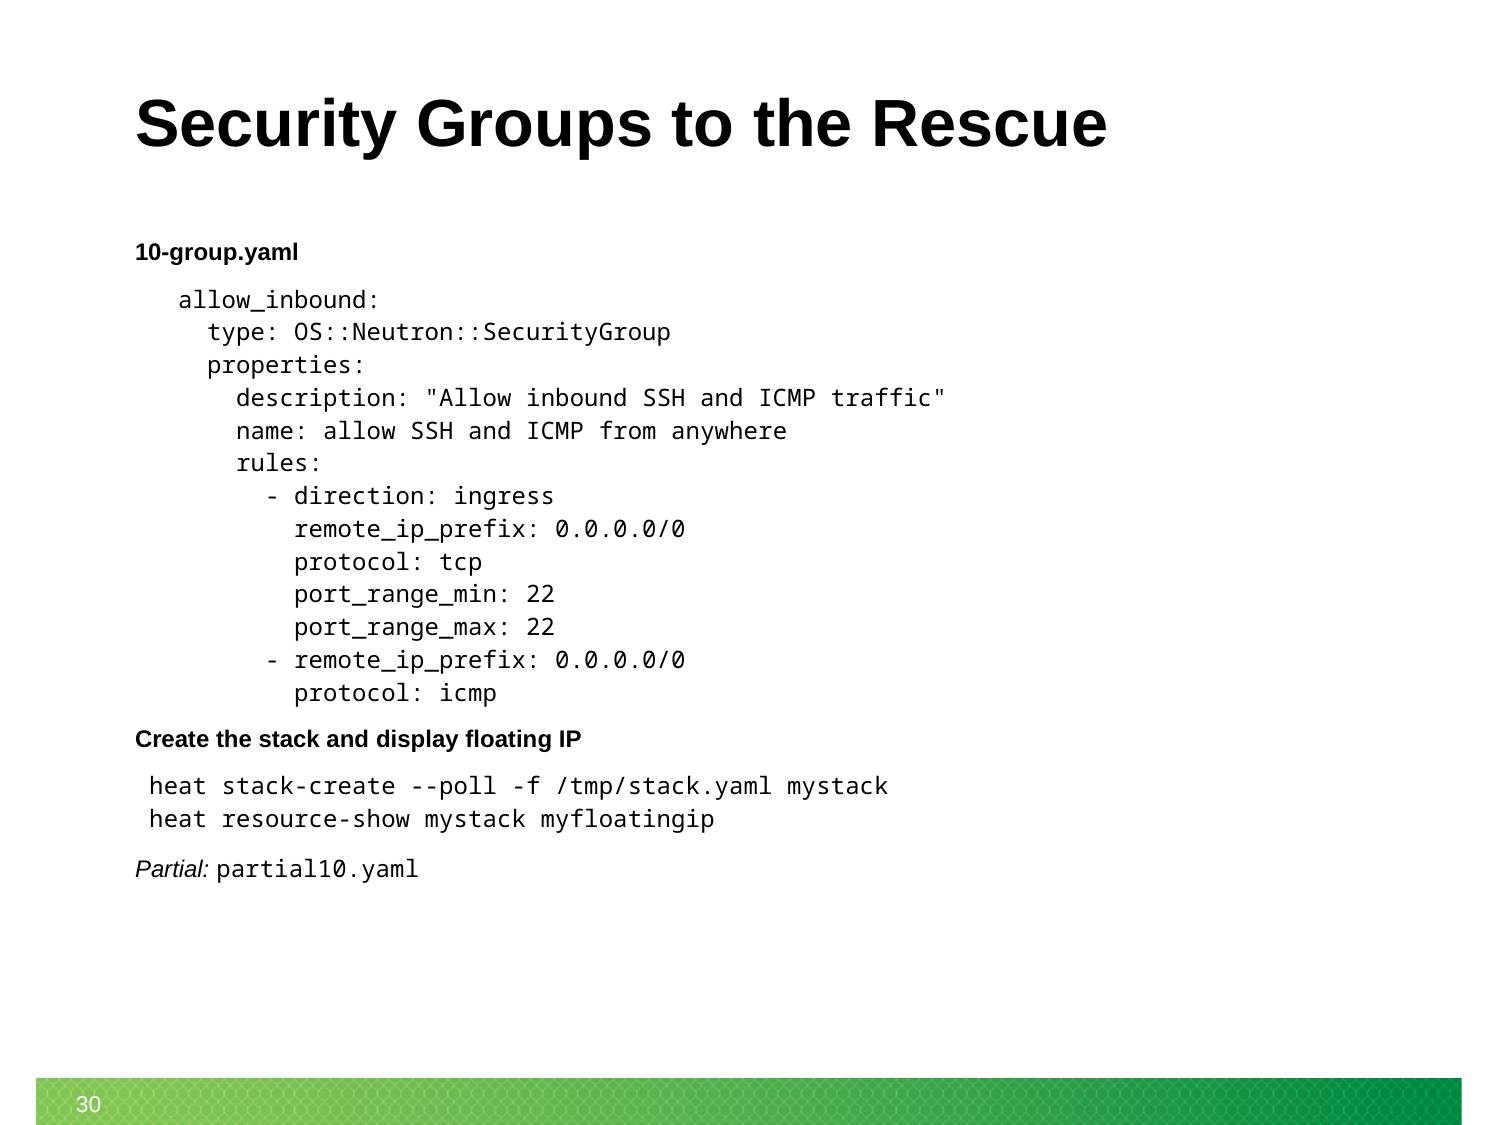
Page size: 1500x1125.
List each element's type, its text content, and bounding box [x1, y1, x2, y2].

list 10-group.yaml allow_inbound: type: OS::Neutron::SecurityGroup properties: description: "Allow inbound SSH and ICMP traffic" name: allow SSH and ICMP from anywhere rules: - direction: ingress remote_ip_prefix: 0.0.0.0/0 protocol: tcp port_range_min: 22 port_range_max: 22 - remote_ip_prefix: 0.0.0.0/0 protocol: icmp Create the stack and display floating IP heat stack-create --poll -f /tmp/stack.yaml mystack heat resource-show mystack myfloatingip Partial: partial10.yaml [135, 238, 1372, 892]
title Security Groups to the Rescue [135, 41, 1372, 204]
picture [36, 1078, 1462, 1125]
